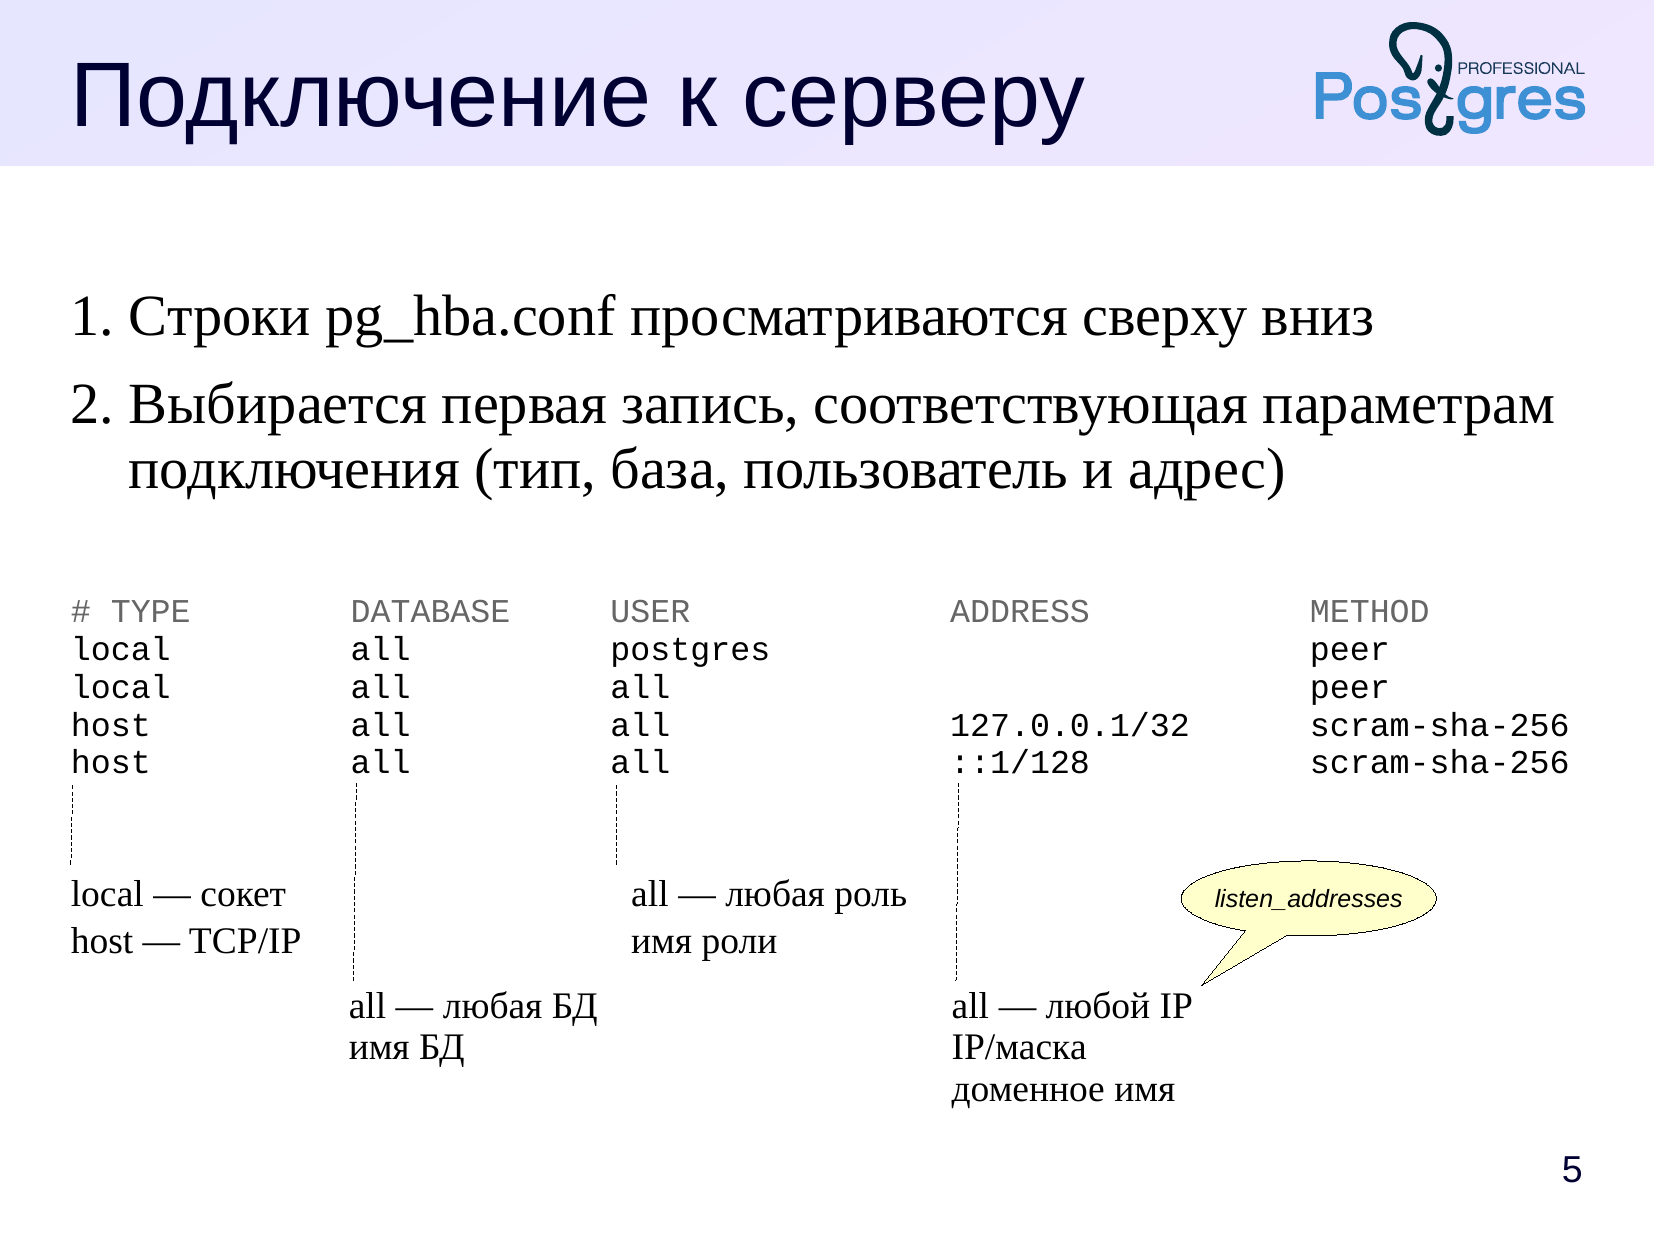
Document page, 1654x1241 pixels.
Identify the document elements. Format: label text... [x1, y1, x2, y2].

list 1. Строки pg_hba.conf просматриваются сверху вниз 2. Выбирается первая запись, соответствующая параметрам подключения (тип, база, пользователь и адрес) # TYPE DATABASE USER ADDRESS METHOD local all postgres peer local all all peer host all all 127.0.0.1/32 scram-sha-256 host all all ::1/128 scram-sha-256 local — сокет all — любая роль host — TCP/IP имя роли all — любая БД all — любой IP имя БД IP/маска доменное имя [70, 283, 1606, 1199]
text_box listen_addresses [1181, 860, 1437, 986]
title Подключение к серверу [70, 43, 1276, 147]
